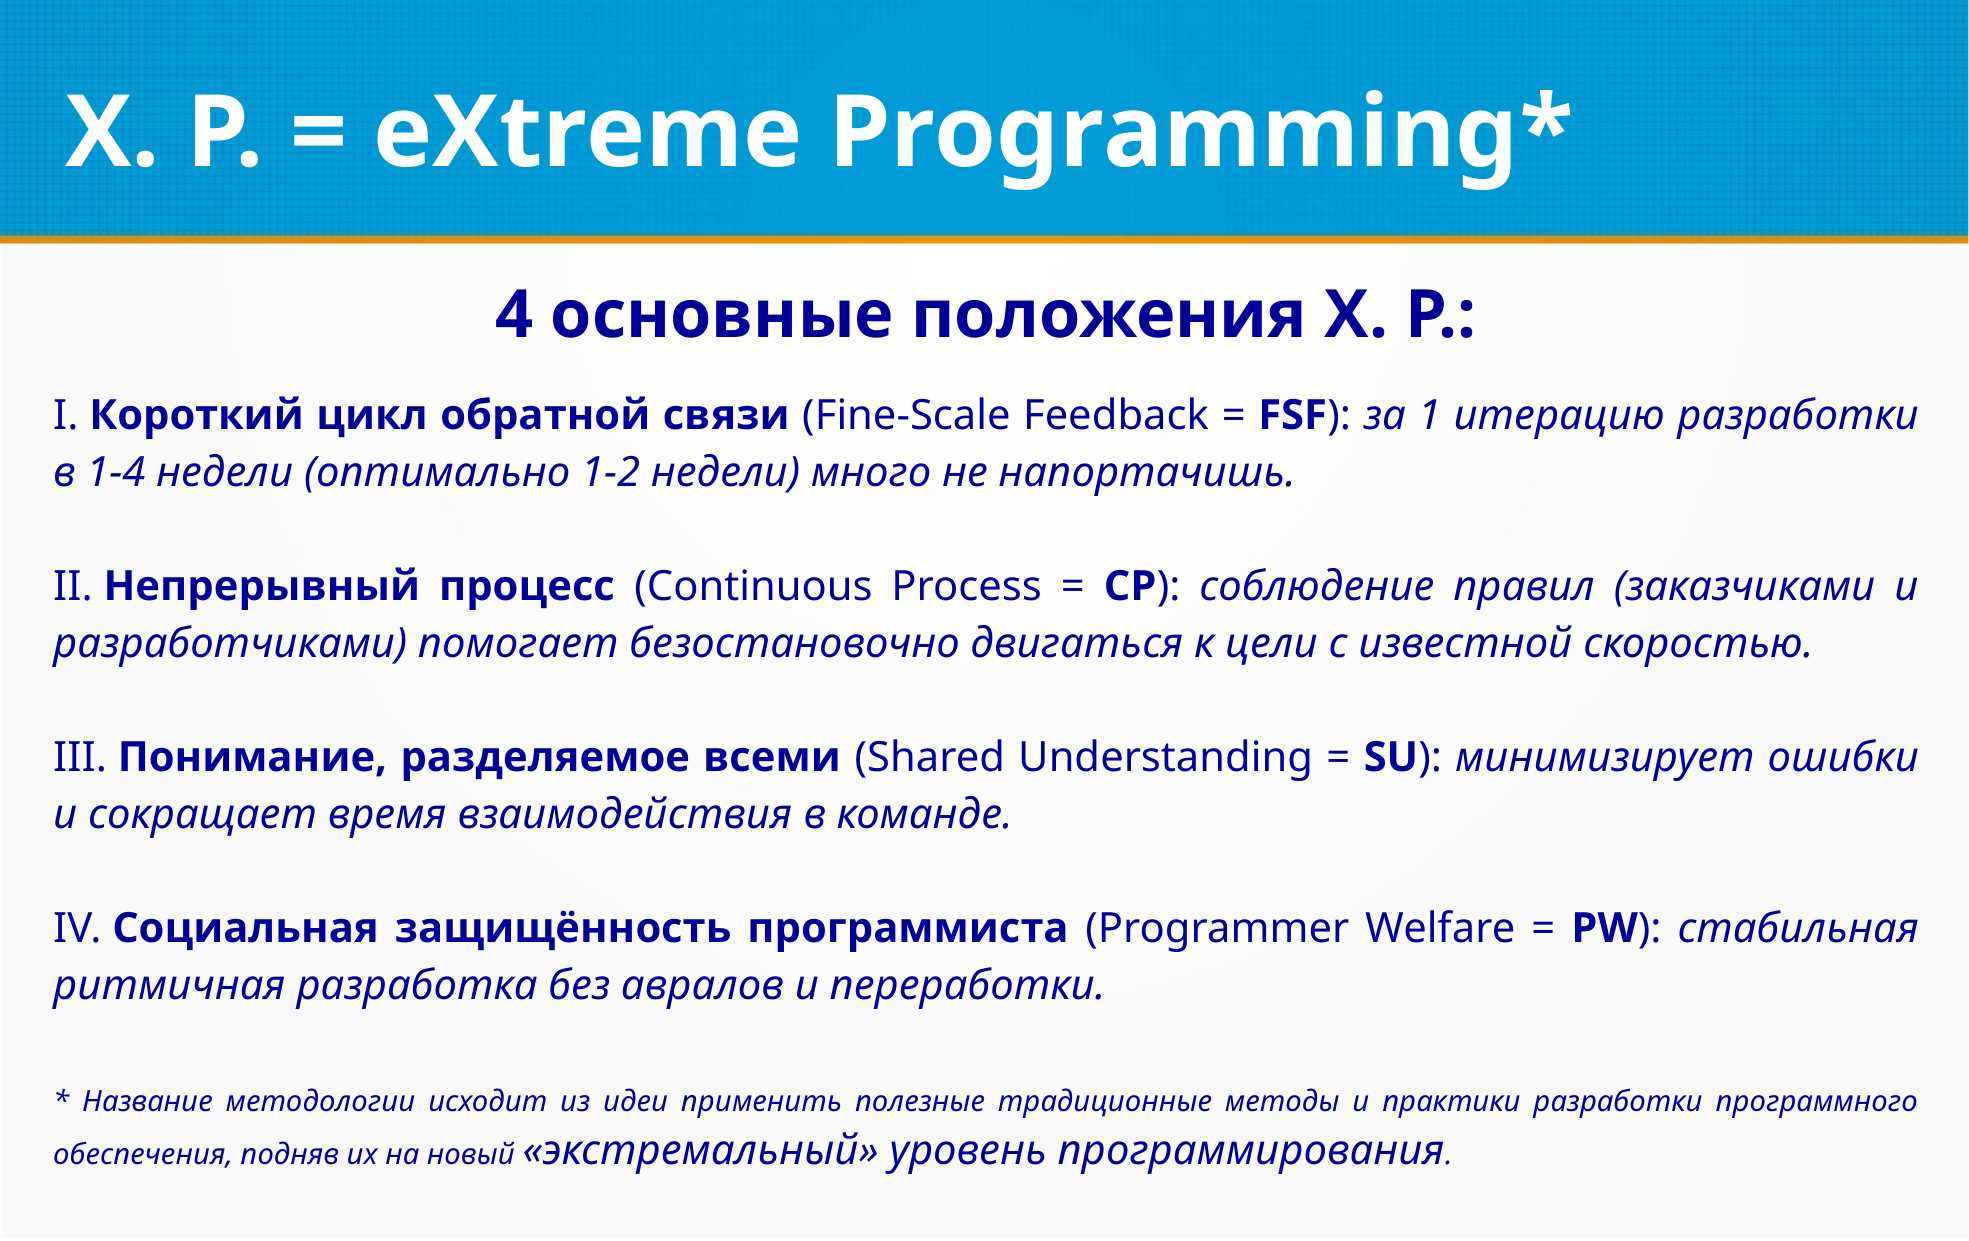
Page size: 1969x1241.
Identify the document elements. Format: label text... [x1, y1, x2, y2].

text_box X. P. = eXtreme Programming* [59, 55, 1902, 200]
picture [0, 233, 1969, 1241]
text_box 4 основные положения X. P.: I. Короткий цикл обратной связи (Fine-Scale Feedback = FSF): за 1 итерацию разработки в 1-4 недели (оптимально 1-2 недели) много не напортачишь. II. Непрерывный процесс (Continuous Process = CP): соблюдение правил (заказчиками и разработчиками) помогает безостановочно двигаться к цели с известной скоростью. III. Понимание, разделяемое всеми (Shared Understanding = SU): минимизирует ошибки и сокращает время взаимодействия в команде. IV. Социальная защищённость программиста (Programmer Welfare = PW): стабильная ритмичная разработка без авралов и переработки. * Название методологии исходит из идеи применить полезные традиционные методы и практики разработки программного обеспечения, подняв их на новый «экстремальный» уровень программирования. [47, 248, 1926, 1195]
